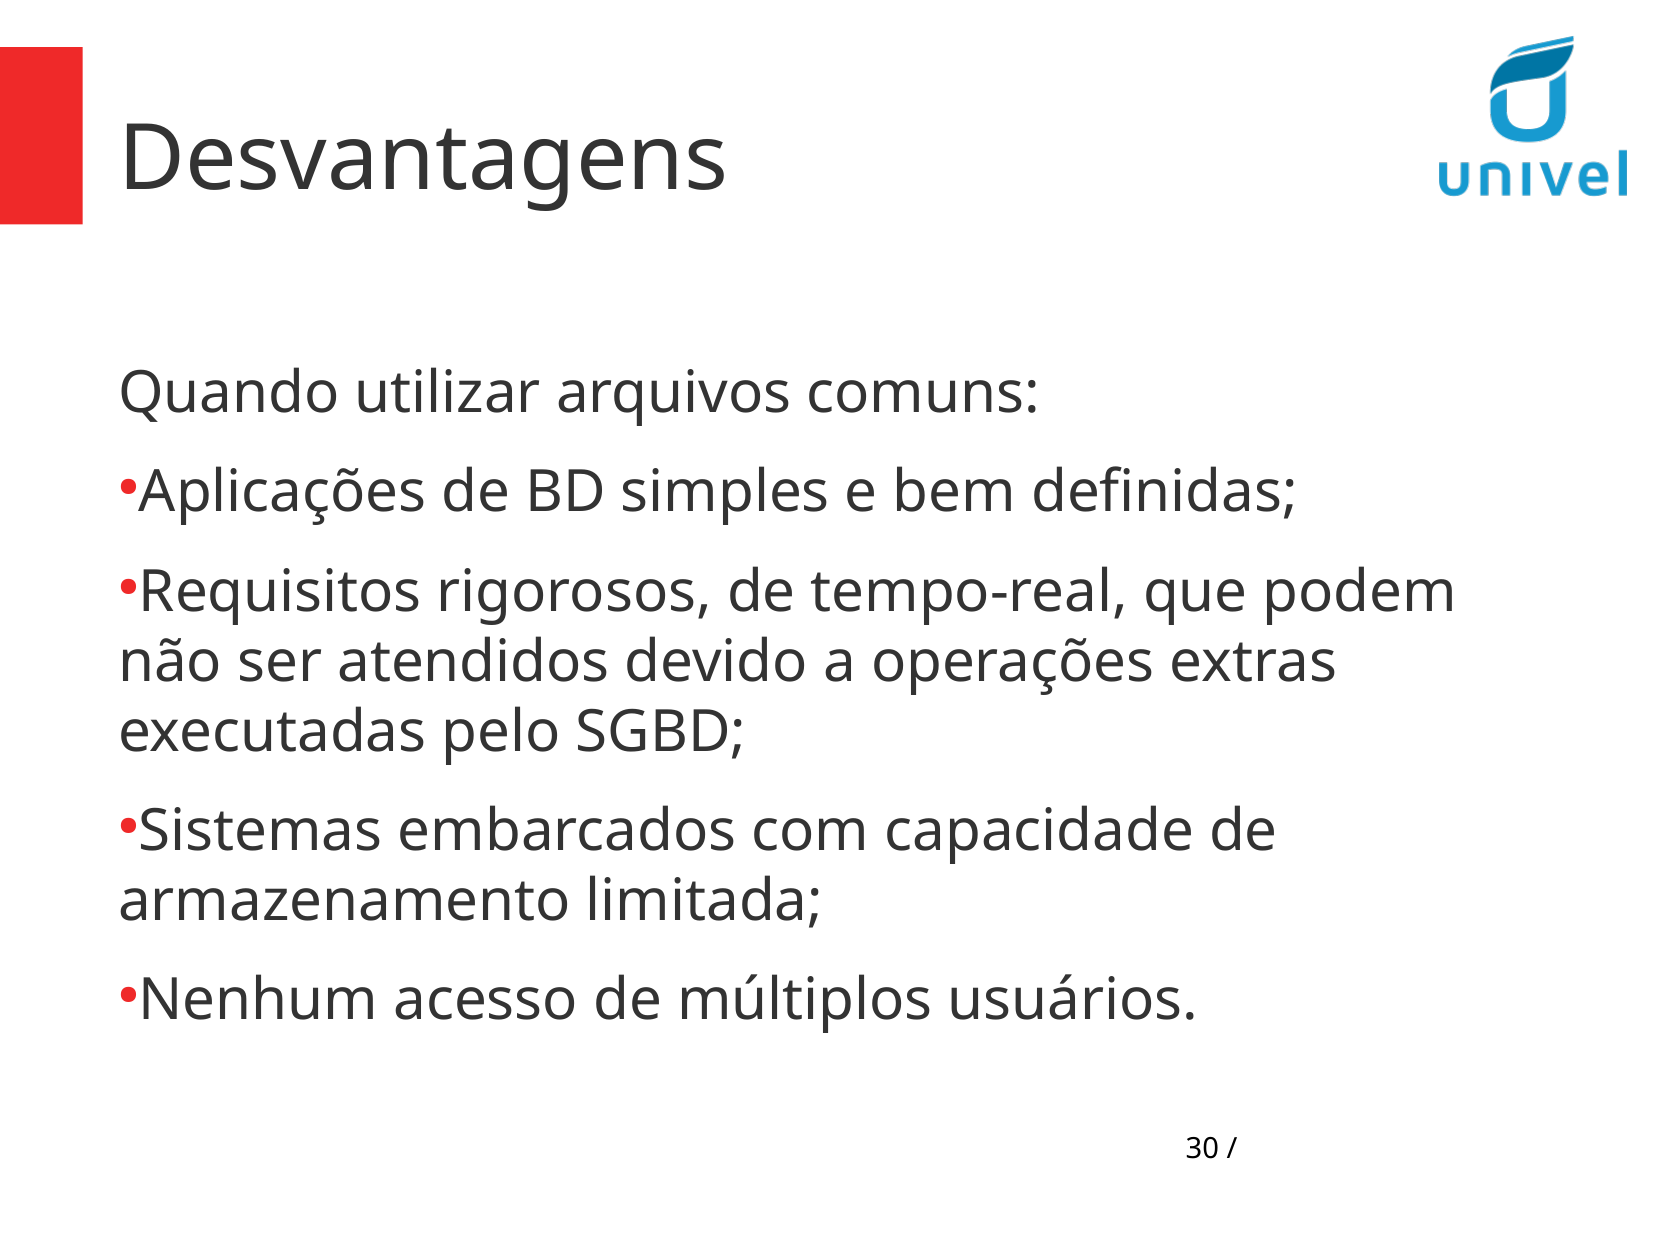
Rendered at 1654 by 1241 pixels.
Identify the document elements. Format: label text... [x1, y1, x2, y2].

title Desvantagens [118, 27, 1571, 278]
text_box / [1185, 1129, 1571, 1216]
list Quando utilizar arquivos comuns: Aplicações de BD simples e bem definidas; Requisitos rigorosos, de tempo-real, que podem não ser atendidos devido a operações extras executadas pelo SGBD; Sistemas embarcados com capacidade de armazenamento limitada; Nenhum acesso de múltiplos usuários. [118, 354, 1536, 1074]
